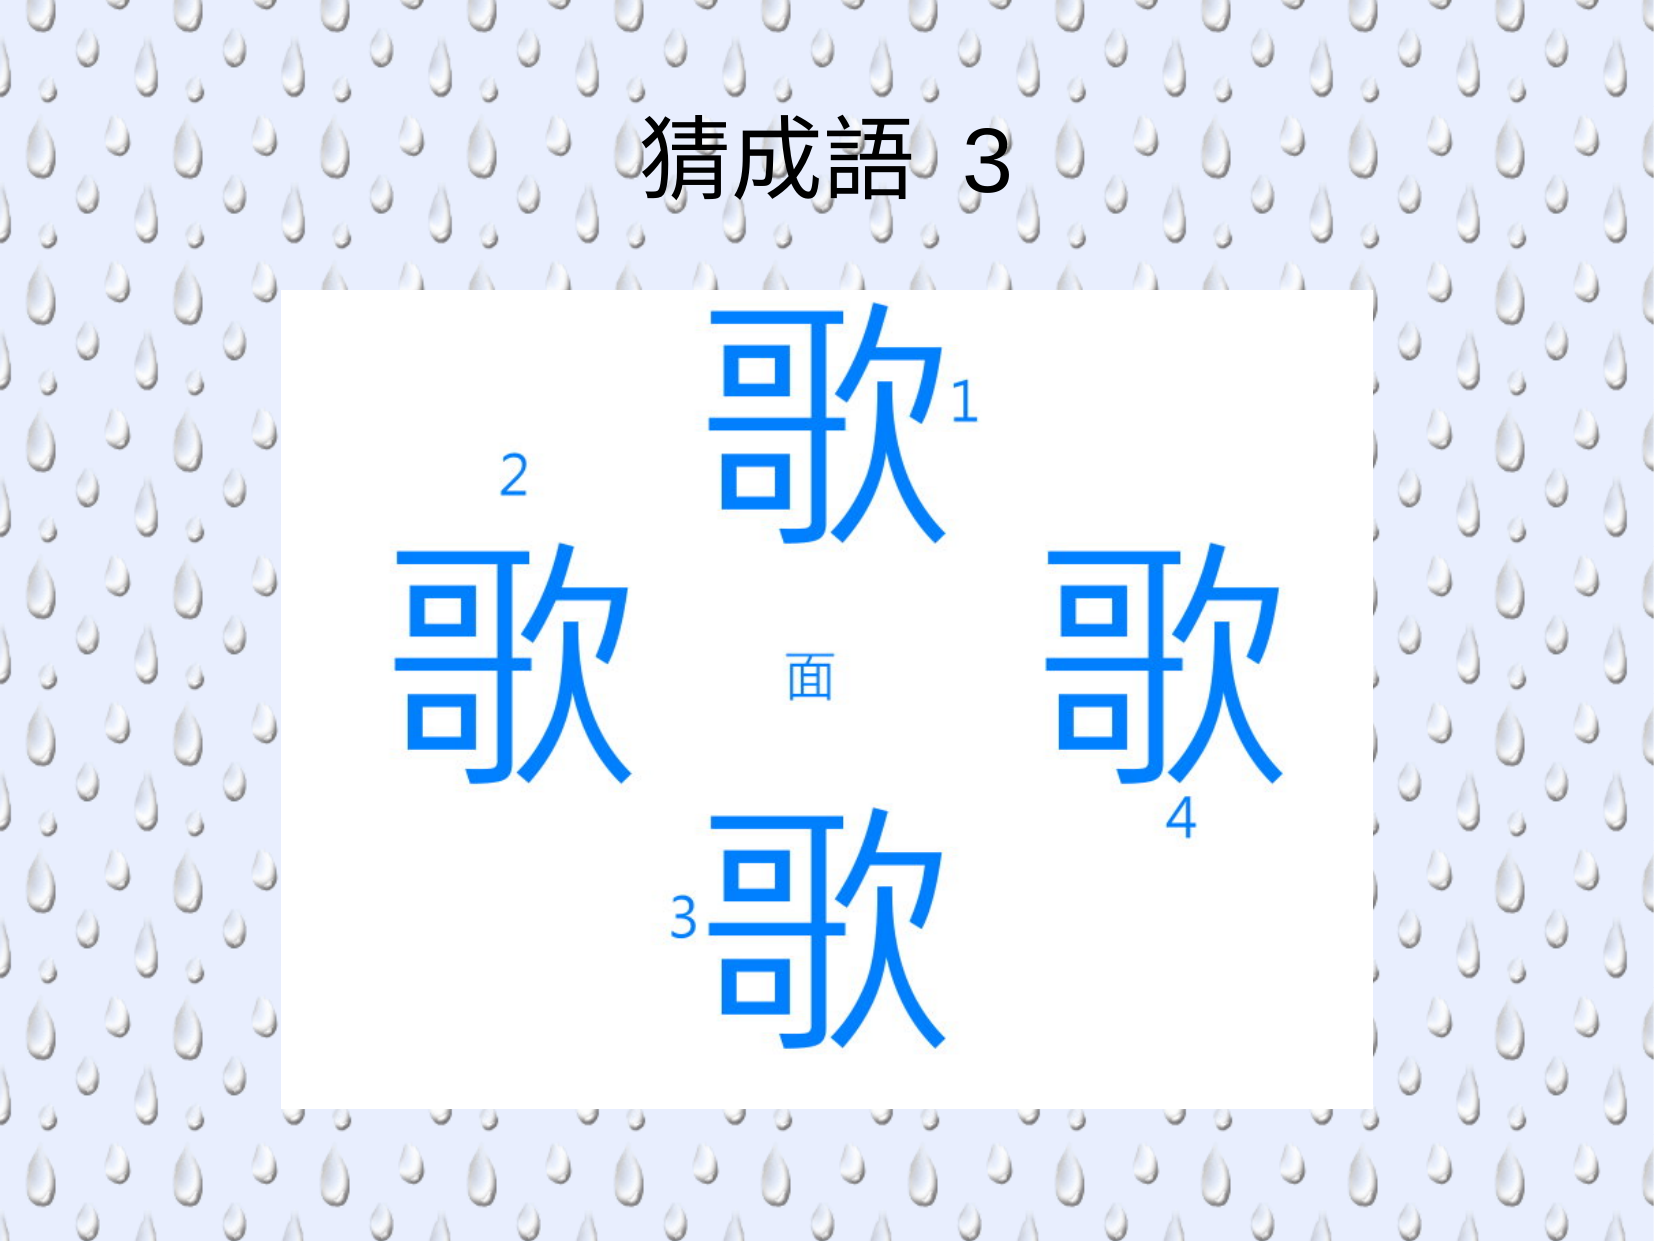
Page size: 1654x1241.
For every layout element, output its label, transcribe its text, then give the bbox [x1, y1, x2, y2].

title 猜成語 3 [82, 49, 1571, 257]
picture [0, 0, 1654, 1241]
